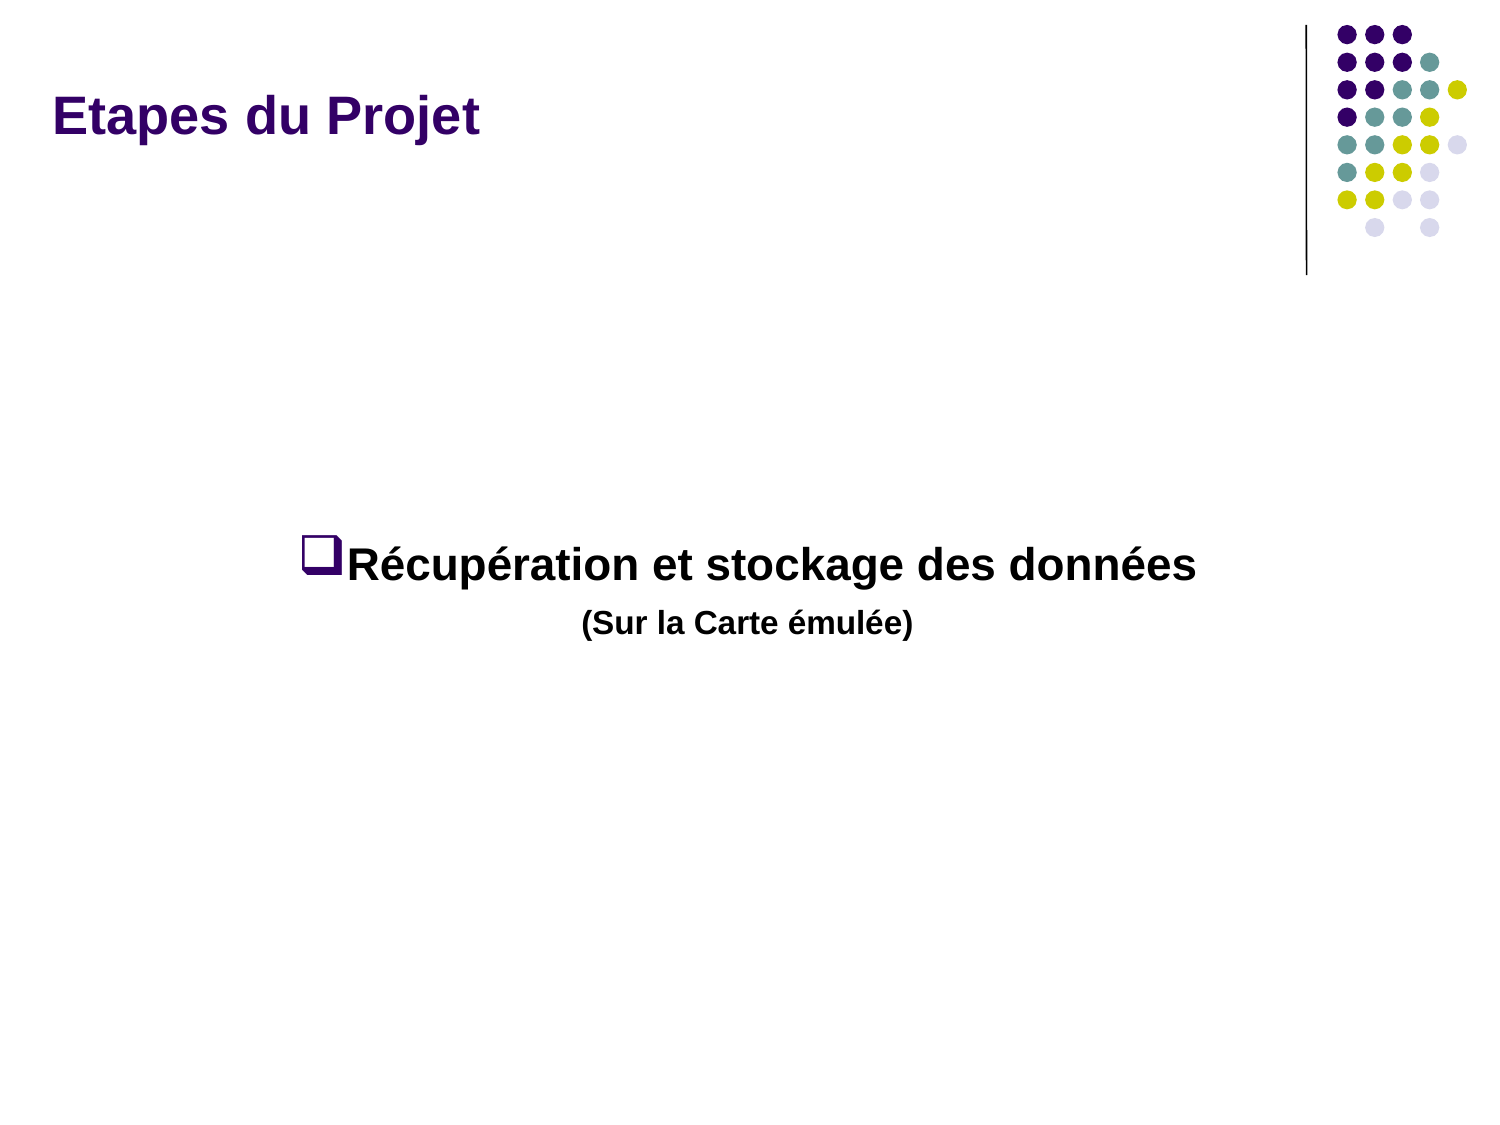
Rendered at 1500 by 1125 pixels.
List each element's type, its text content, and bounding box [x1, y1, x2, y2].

text_box Récupération et stockage des données (Sur la Carte émulée) [206, 527, 1282, 681]
text_box Etapes du Projet [37, 54, 1301, 154]
